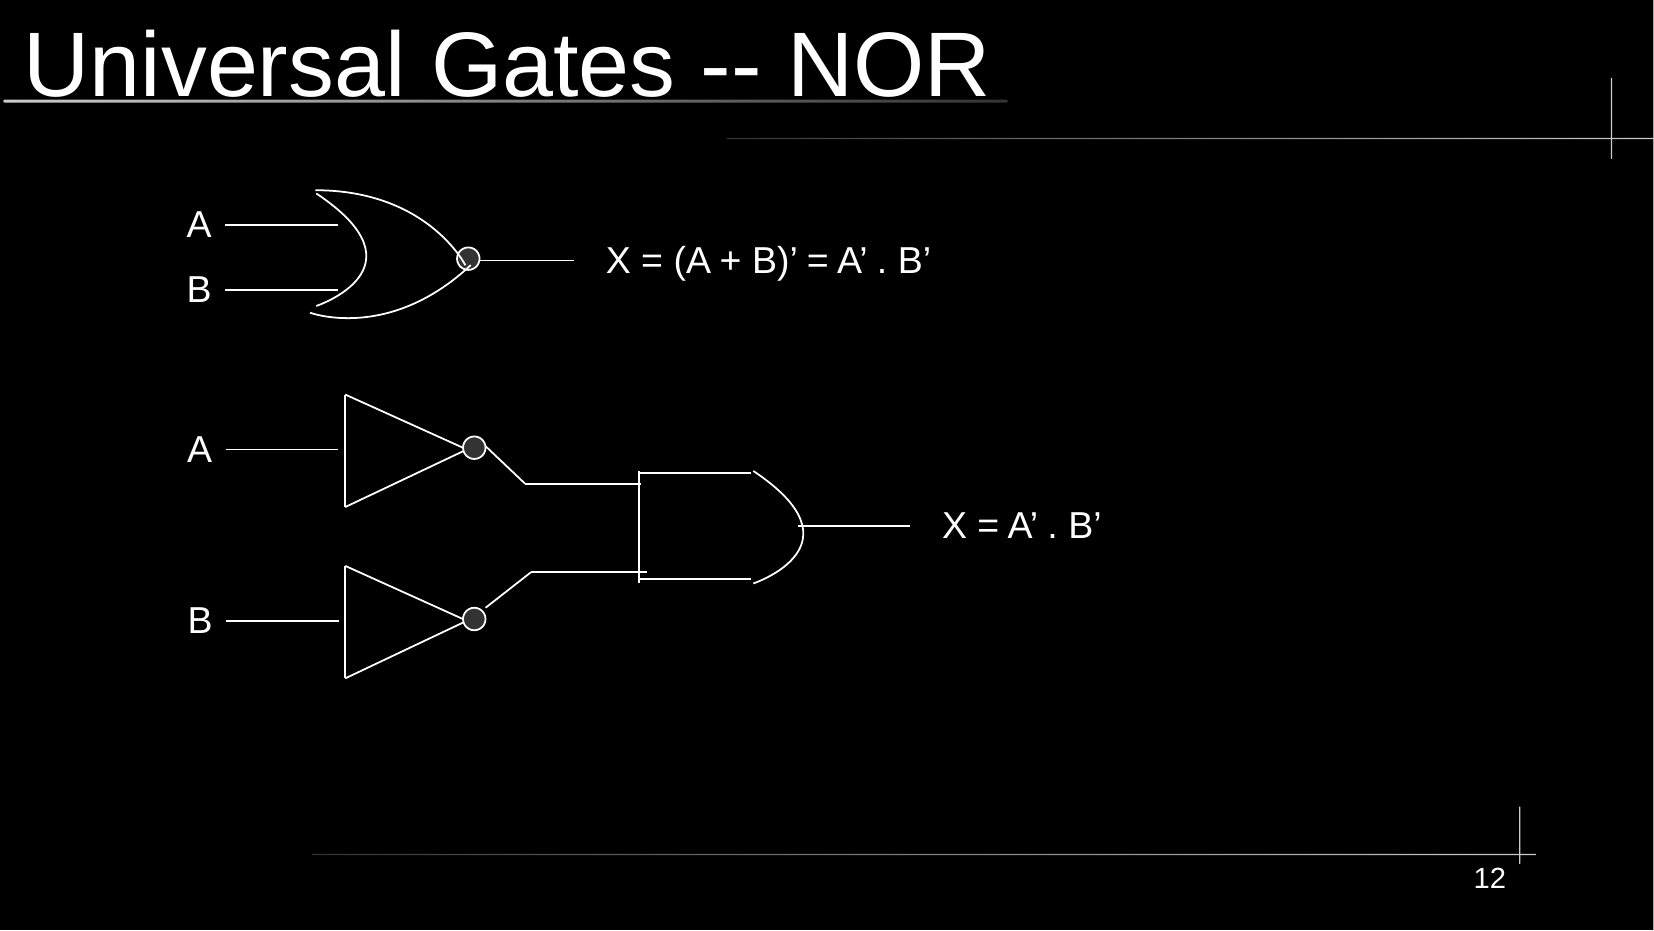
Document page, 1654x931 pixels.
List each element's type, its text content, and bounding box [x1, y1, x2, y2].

text_box [457, 247, 480, 270]
text_box X = A’ . B’ [927, 497, 1117, 555]
text_box A [171, 196, 227, 254]
text_box X = (A + B)’ = A’ . B’ [591, 231, 946, 289]
text_box B [172, 591, 228, 649]
text_box A [172, 420, 228, 478]
text_box [462, 607, 486, 631]
title Universal Gates -- NOR [23, 11, 1589, 119]
text_box [462, 436, 486, 459]
text_box B [171, 261, 227, 319]
